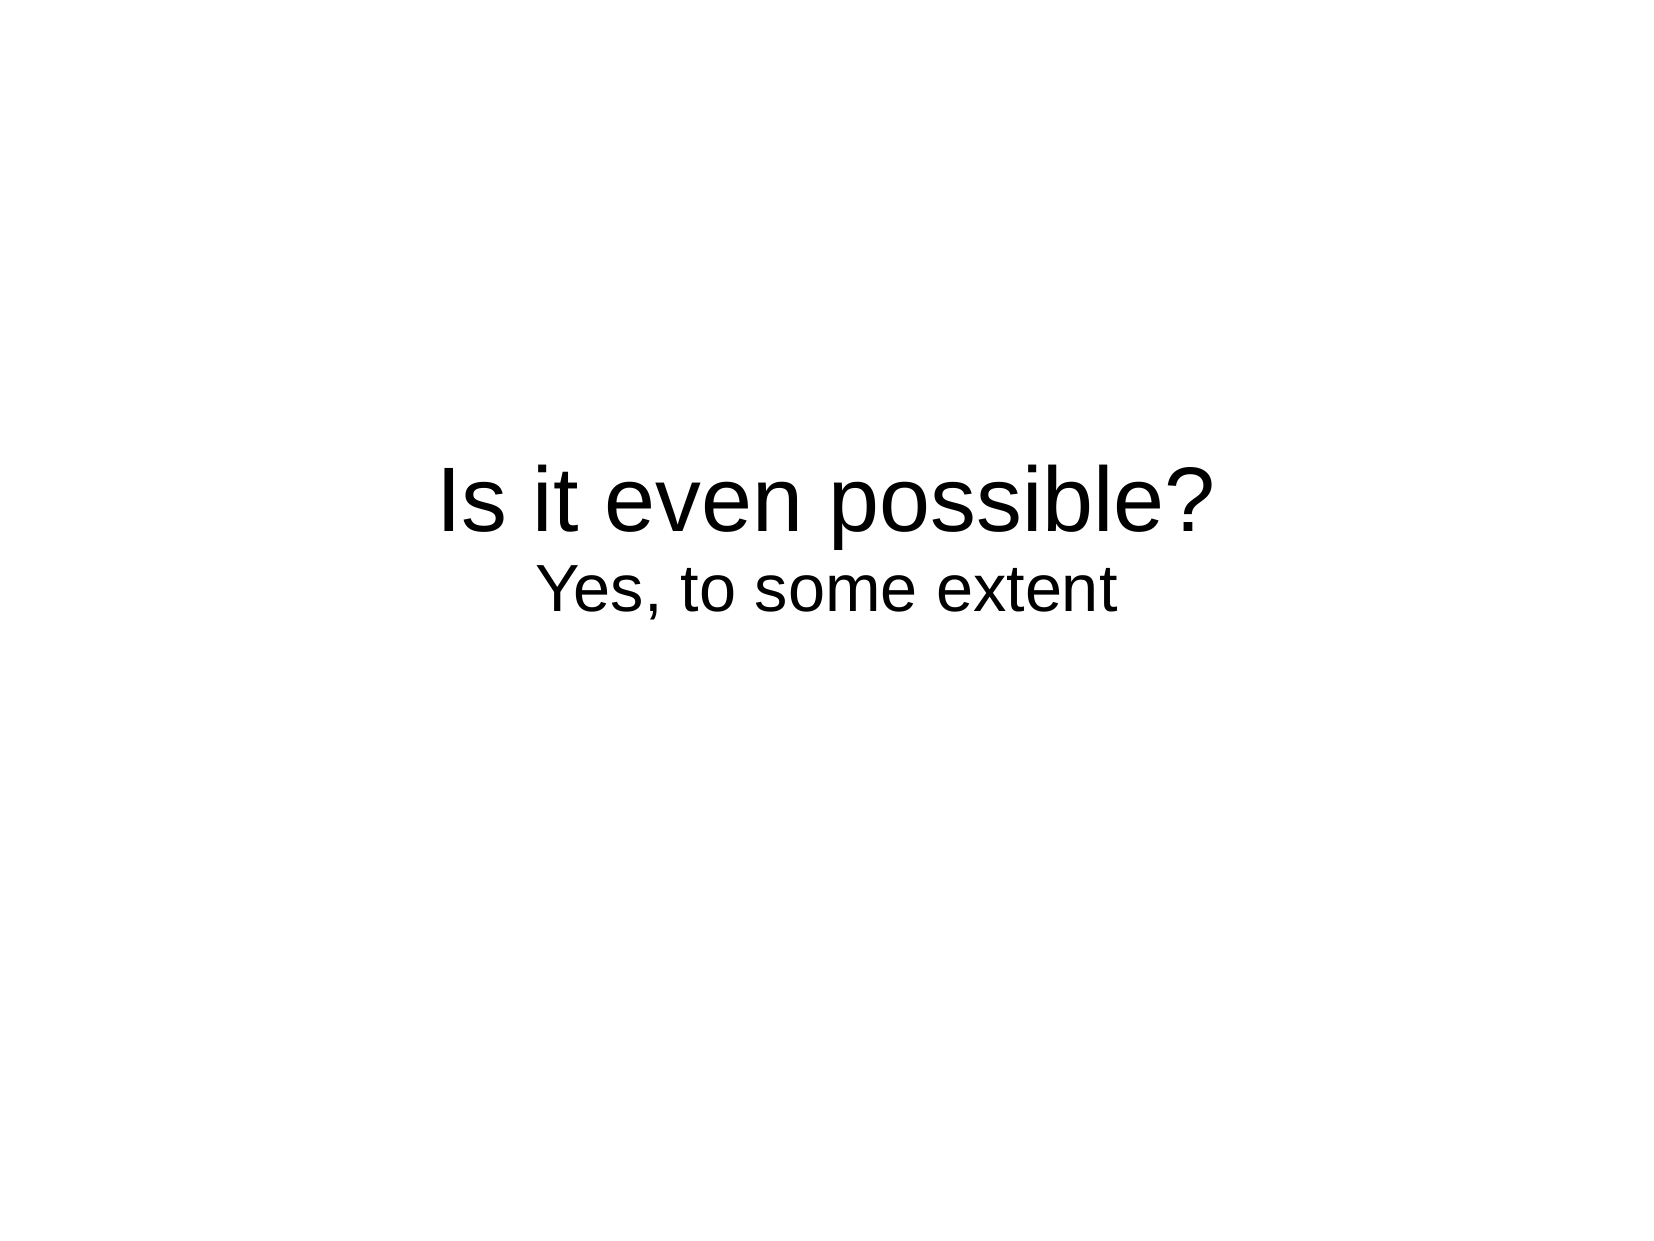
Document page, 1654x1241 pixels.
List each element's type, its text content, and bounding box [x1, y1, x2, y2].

title Is it even possible? Yes, to some extent [82, 433, 1571, 641]
